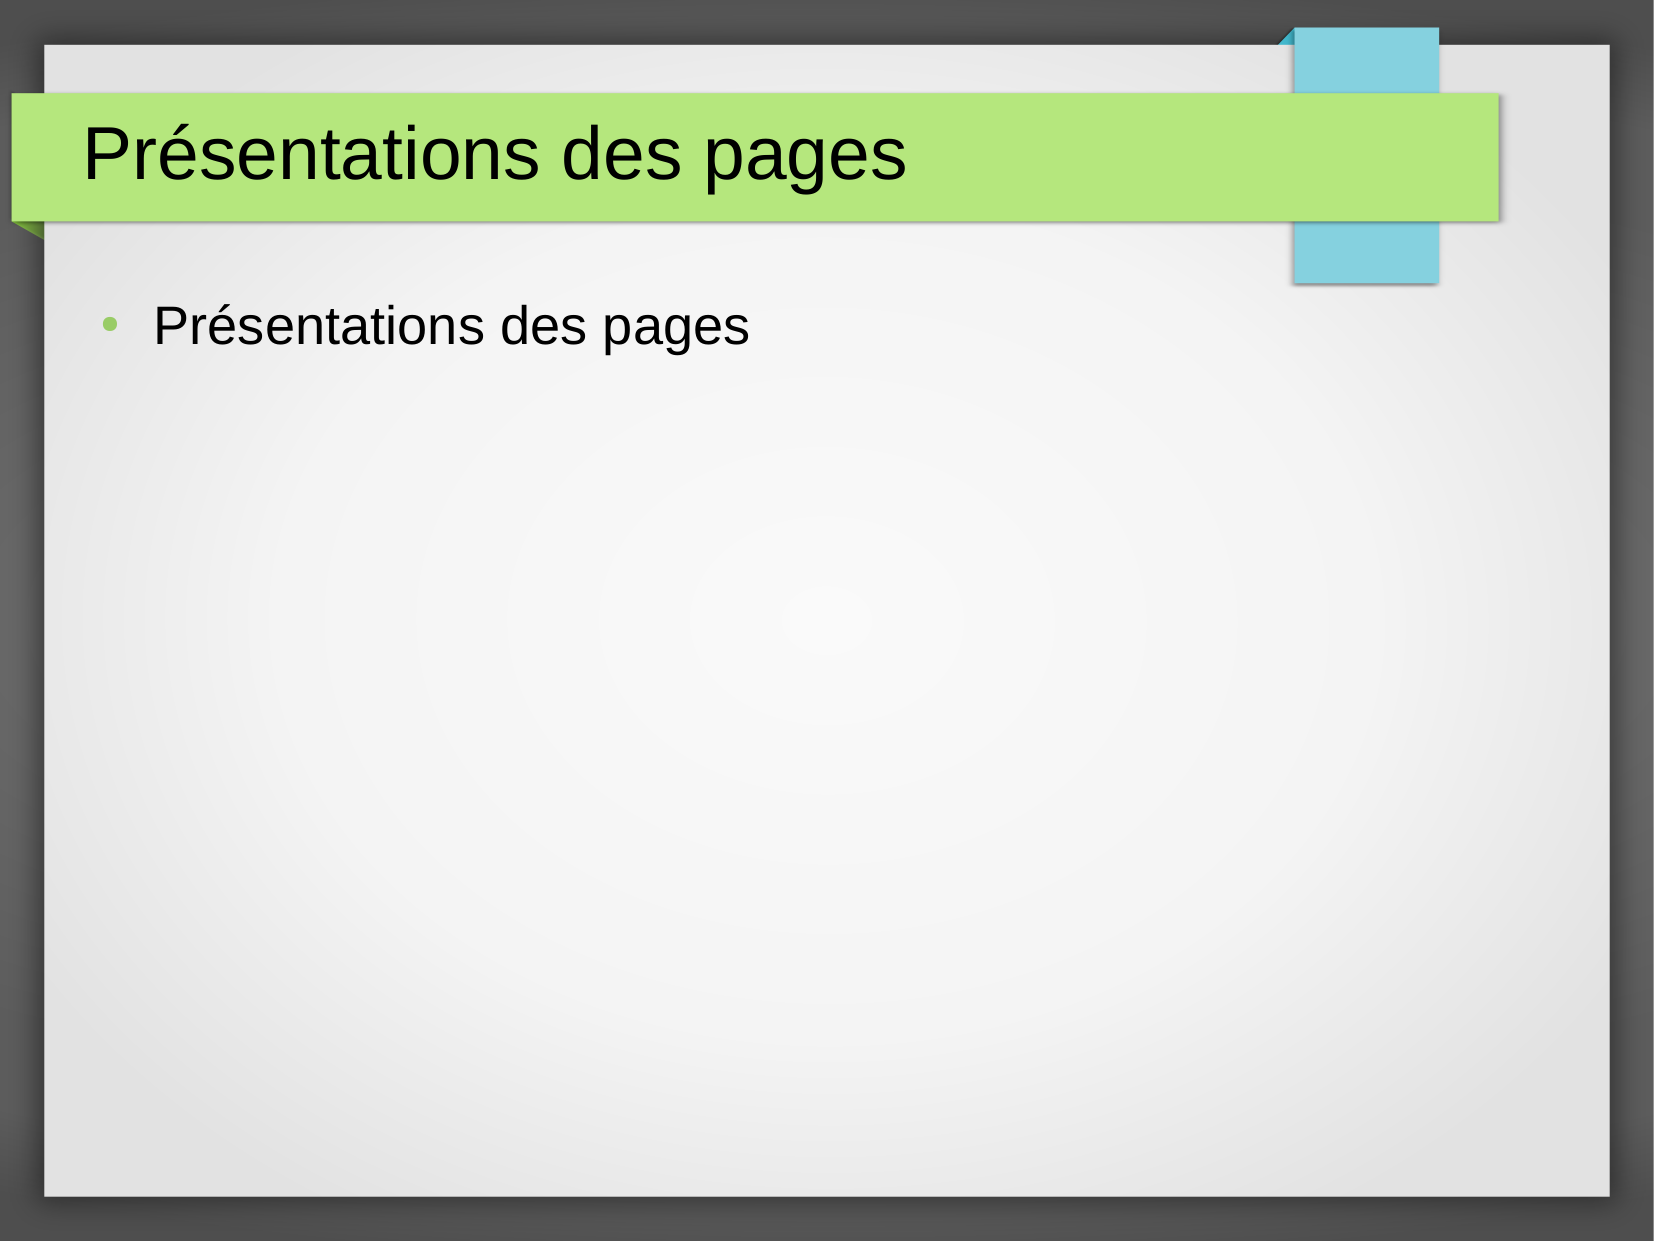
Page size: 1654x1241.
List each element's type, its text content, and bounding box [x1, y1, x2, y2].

picture [0, 0, 1654, 1241]
title Présentations des pages [82, 94, 1264, 213]
list Présentations des pages [82, 295, 1571, 1015]
